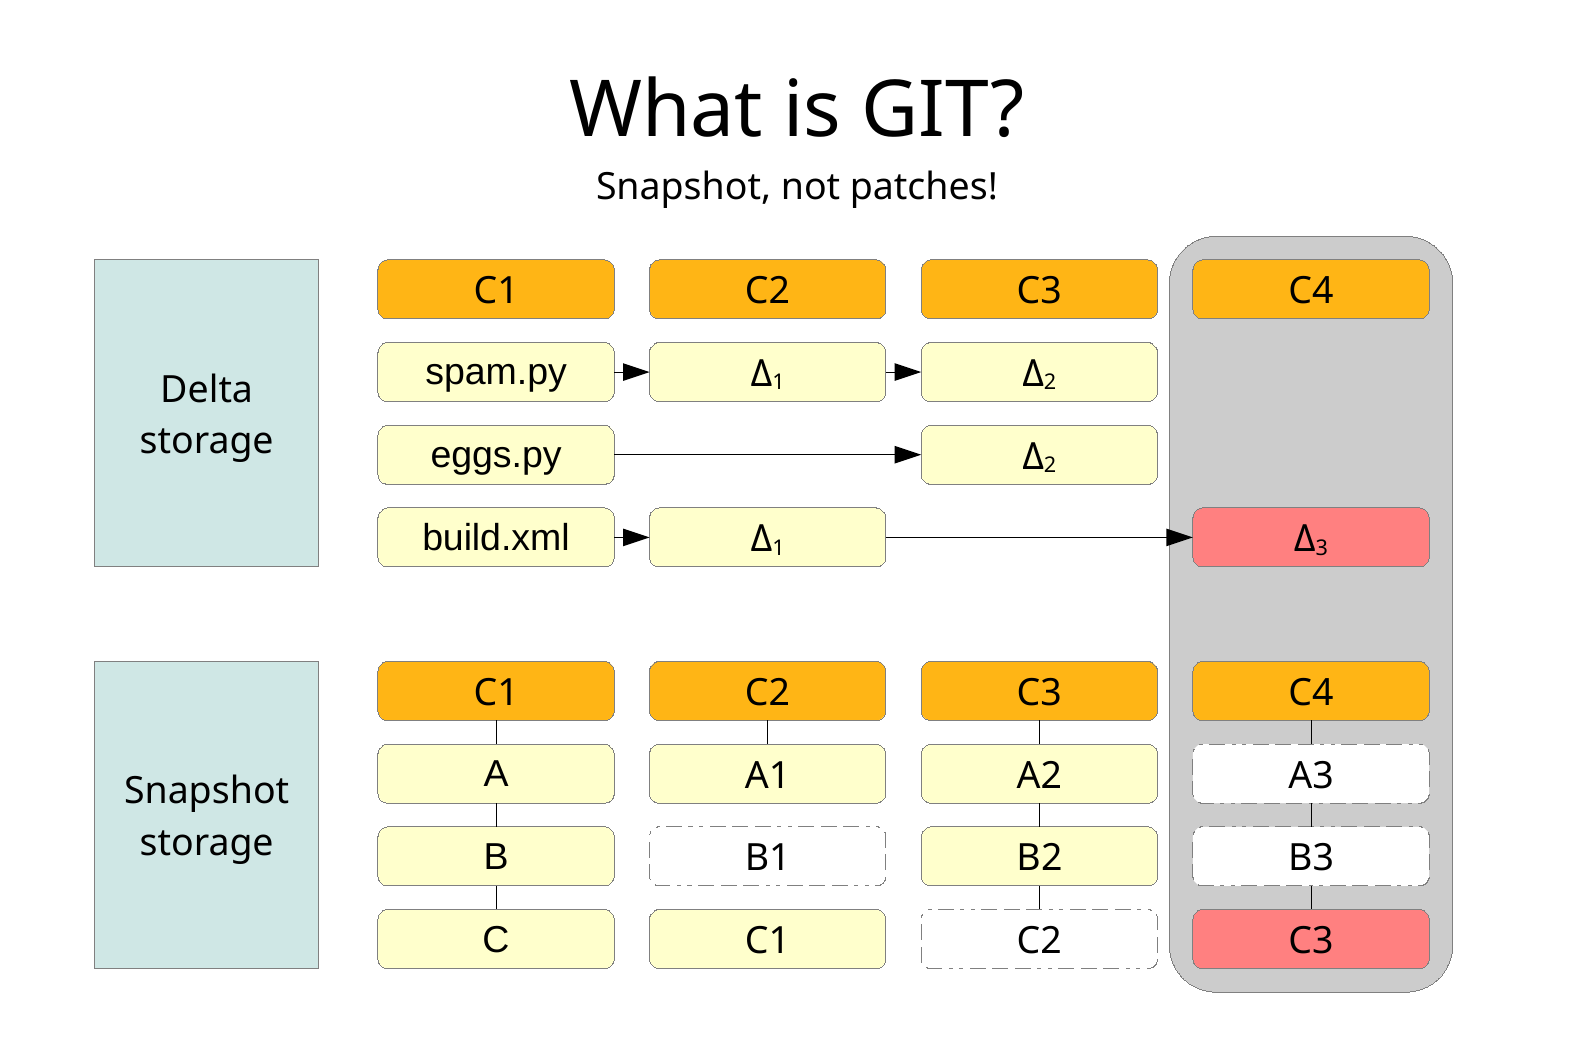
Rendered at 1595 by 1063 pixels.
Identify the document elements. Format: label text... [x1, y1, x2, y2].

text_box C [377, 909, 615, 969]
text_box B2 [921, 826, 1158, 886]
text_box C2 [649, 661, 886, 721]
text_box A3 [1192, 744, 1430, 804]
text_box Δ2 [921, 342, 1158, 402]
text_box Δ1 [649, 342, 886, 402]
text_box build.xml [377, 507, 615, 567]
text_box Δ1 [649, 507, 886, 567]
text_box [1169, 236, 1453, 993]
title What is GIT? Snapshot, not patches! [79, 42, 1515, 220]
text_box C3 [1192, 909, 1430, 969]
text_box C2 [921, 909, 1158, 969]
text_box A2 [921, 744, 1158, 804]
text_box Snapshot storage [94, 661, 319, 969]
text_box C1 [649, 909, 886, 969]
text_box B1 [649, 826, 886, 886]
text_box A1 [649, 744, 886, 804]
text_box Delta storage [94, 259, 319, 567]
text_box C1 [377, 259, 615, 319]
text_box C2 [649, 259, 886, 319]
text_box Δ3 [1192, 507, 1430, 567]
text_box eggs.py [377, 425, 615, 485]
text_box A [377, 744, 615, 804]
text_box spam.py [377, 342, 615, 402]
text_box C3 [921, 661, 1158, 721]
text_box C1 [377, 661, 615, 721]
text_box C3 [921, 259, 1158, 319]
text_box B [377, 826, 615, 886]
text_box B3 [1192, 826, 1430, 886]
text_box Δ2 [921, 425, 1158, 485]
text_box C4 [1192, 661, 1430, 721]
text_box C4 [1192, 259, 1430, 319]
